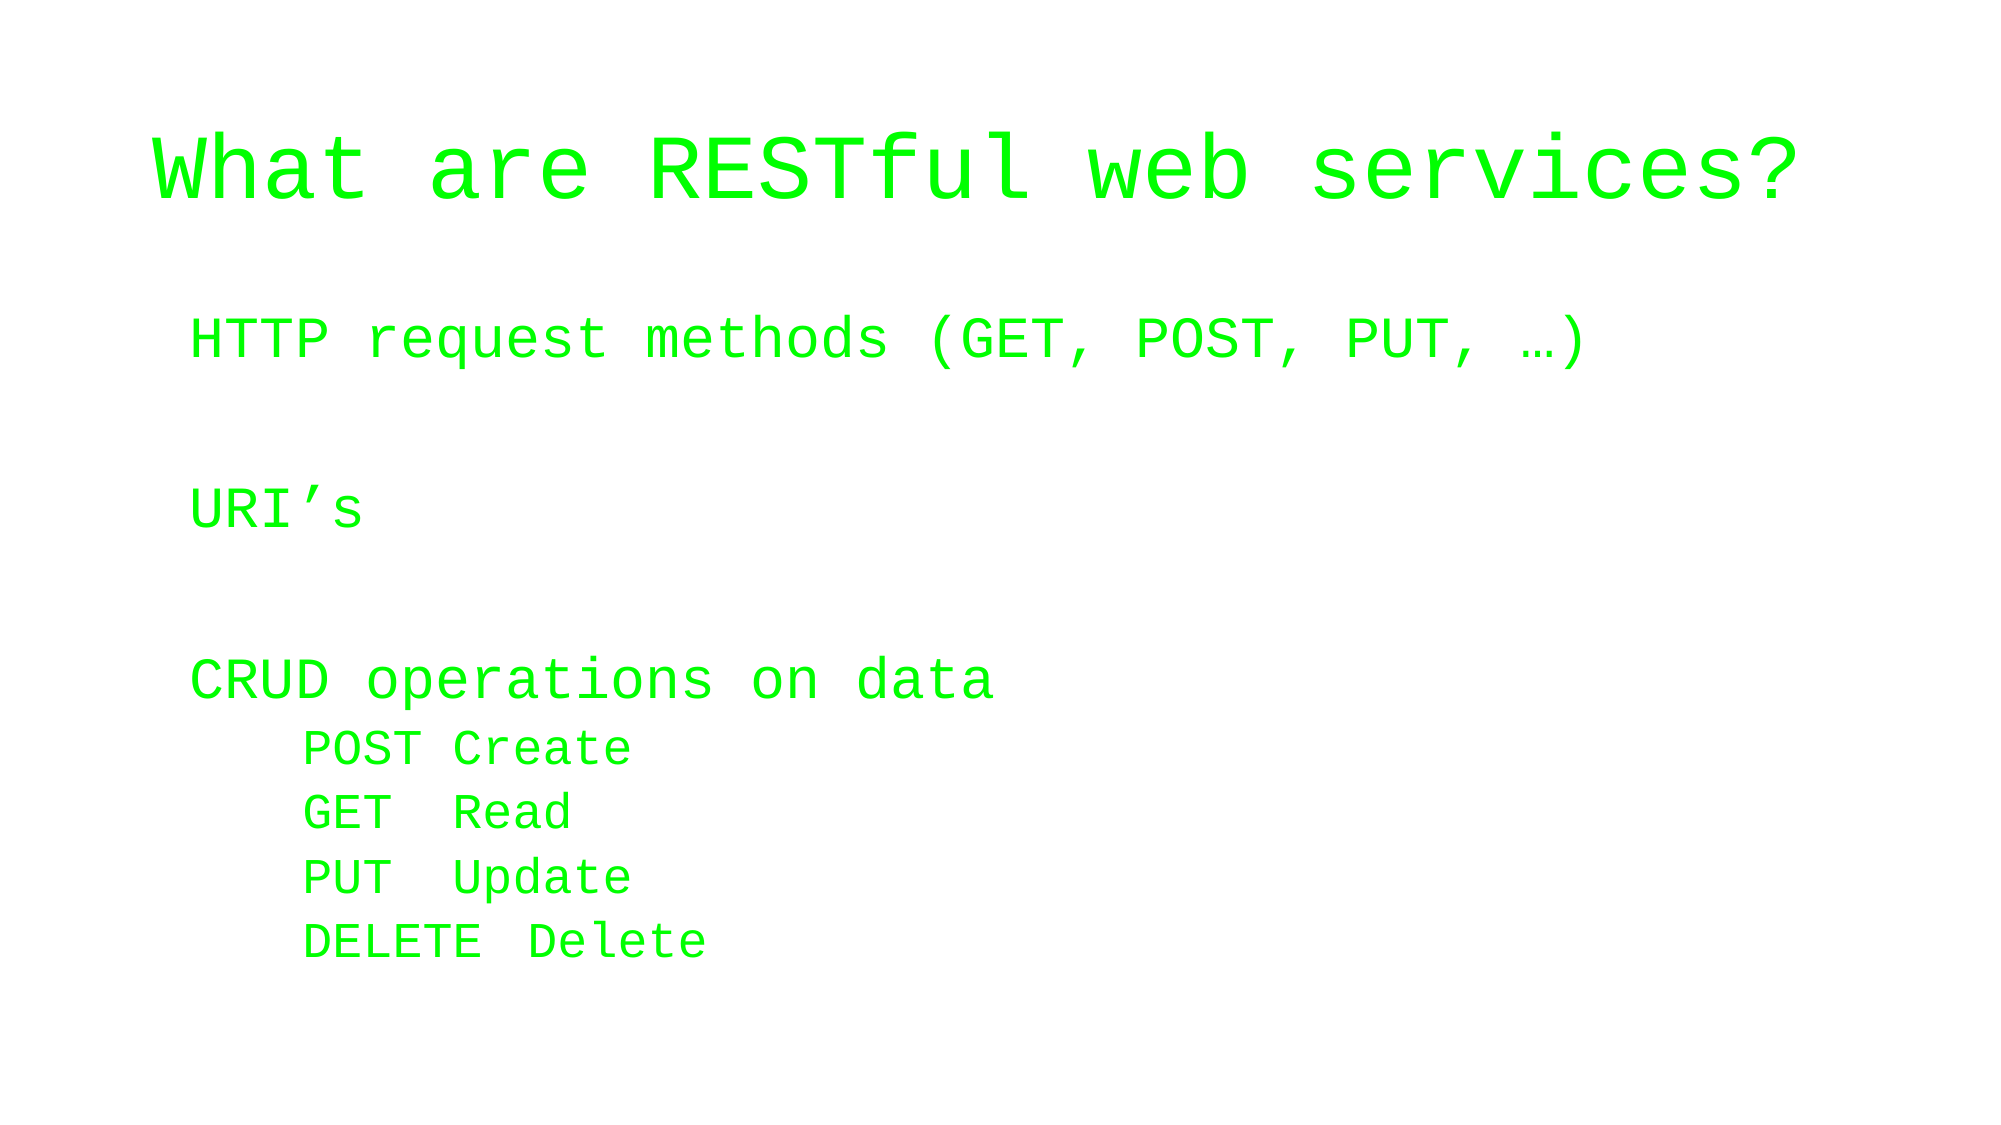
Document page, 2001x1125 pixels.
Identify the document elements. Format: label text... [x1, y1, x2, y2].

title What are RESTful web services? [137, 59, 1863, 278]
list HTTP request methods (GET, POST, PUT, …) URI’s CRUD operations on data POST Create GET Read PUT Update DELETE Delete [137, 299, 1966, 1014]
